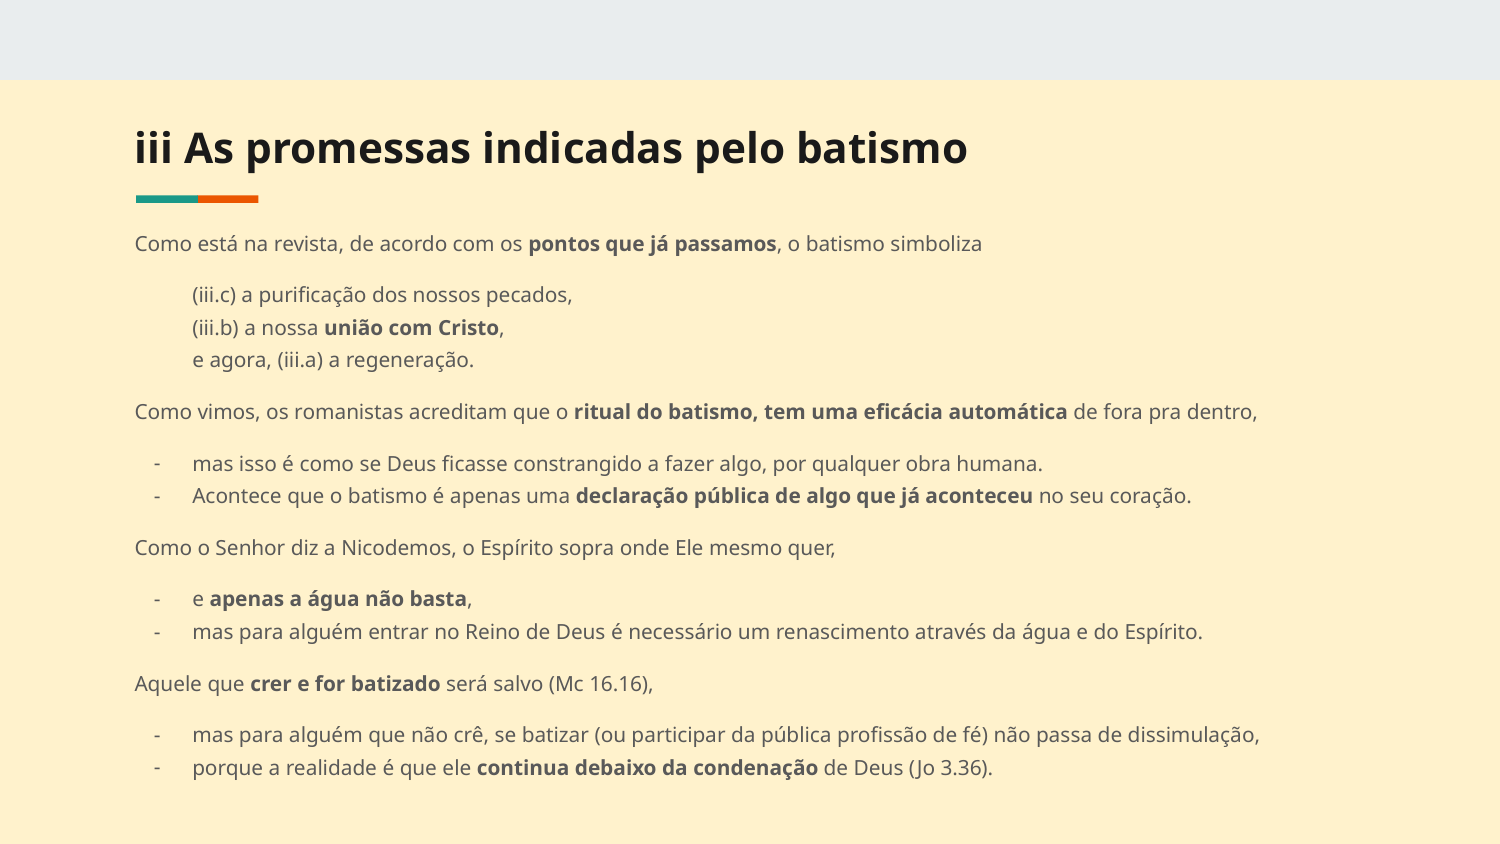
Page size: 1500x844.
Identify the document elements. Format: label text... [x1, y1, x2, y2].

list Como está na revista, de acordo com os pontos que já passamos, o batismo simboliza (iii.c) a purificação dos nossos pecados, (iii.b) a nossa união com Cristo, e agora, (iii.a) a regeneração. Como vimos, os romanistas acreditam que o ritual do batismo, tem uma eficácia automática de fora pra dentro, mas isso é como se Deus ficasse constrangido a fazer algo, por qualquer obra humana. Acontece que o batismo é apenas uma declaração pública de algo que já aconteceu no seu coração. Como o Senhor diz a Nicodemos, o Espírito sopra onde Ele mesmo quer, e apenas a água não basta, mas para alguém entrar no Reino de Deus é necessário um renascimento através da água e do Espírito. Aquele que crer e for batizado será salvo (Mc 16.16), mas para alguém que não crê, se batizar (ou participar da pública profissão de fé) não passa de dissimulação, porque a realidade é que ele continua debaixo da condenação de Deus (Jo 3.36). [119, 209, 1446, 797]
title iii As promessas indicadas pelo batismo [119, 103, 1381, 192]
